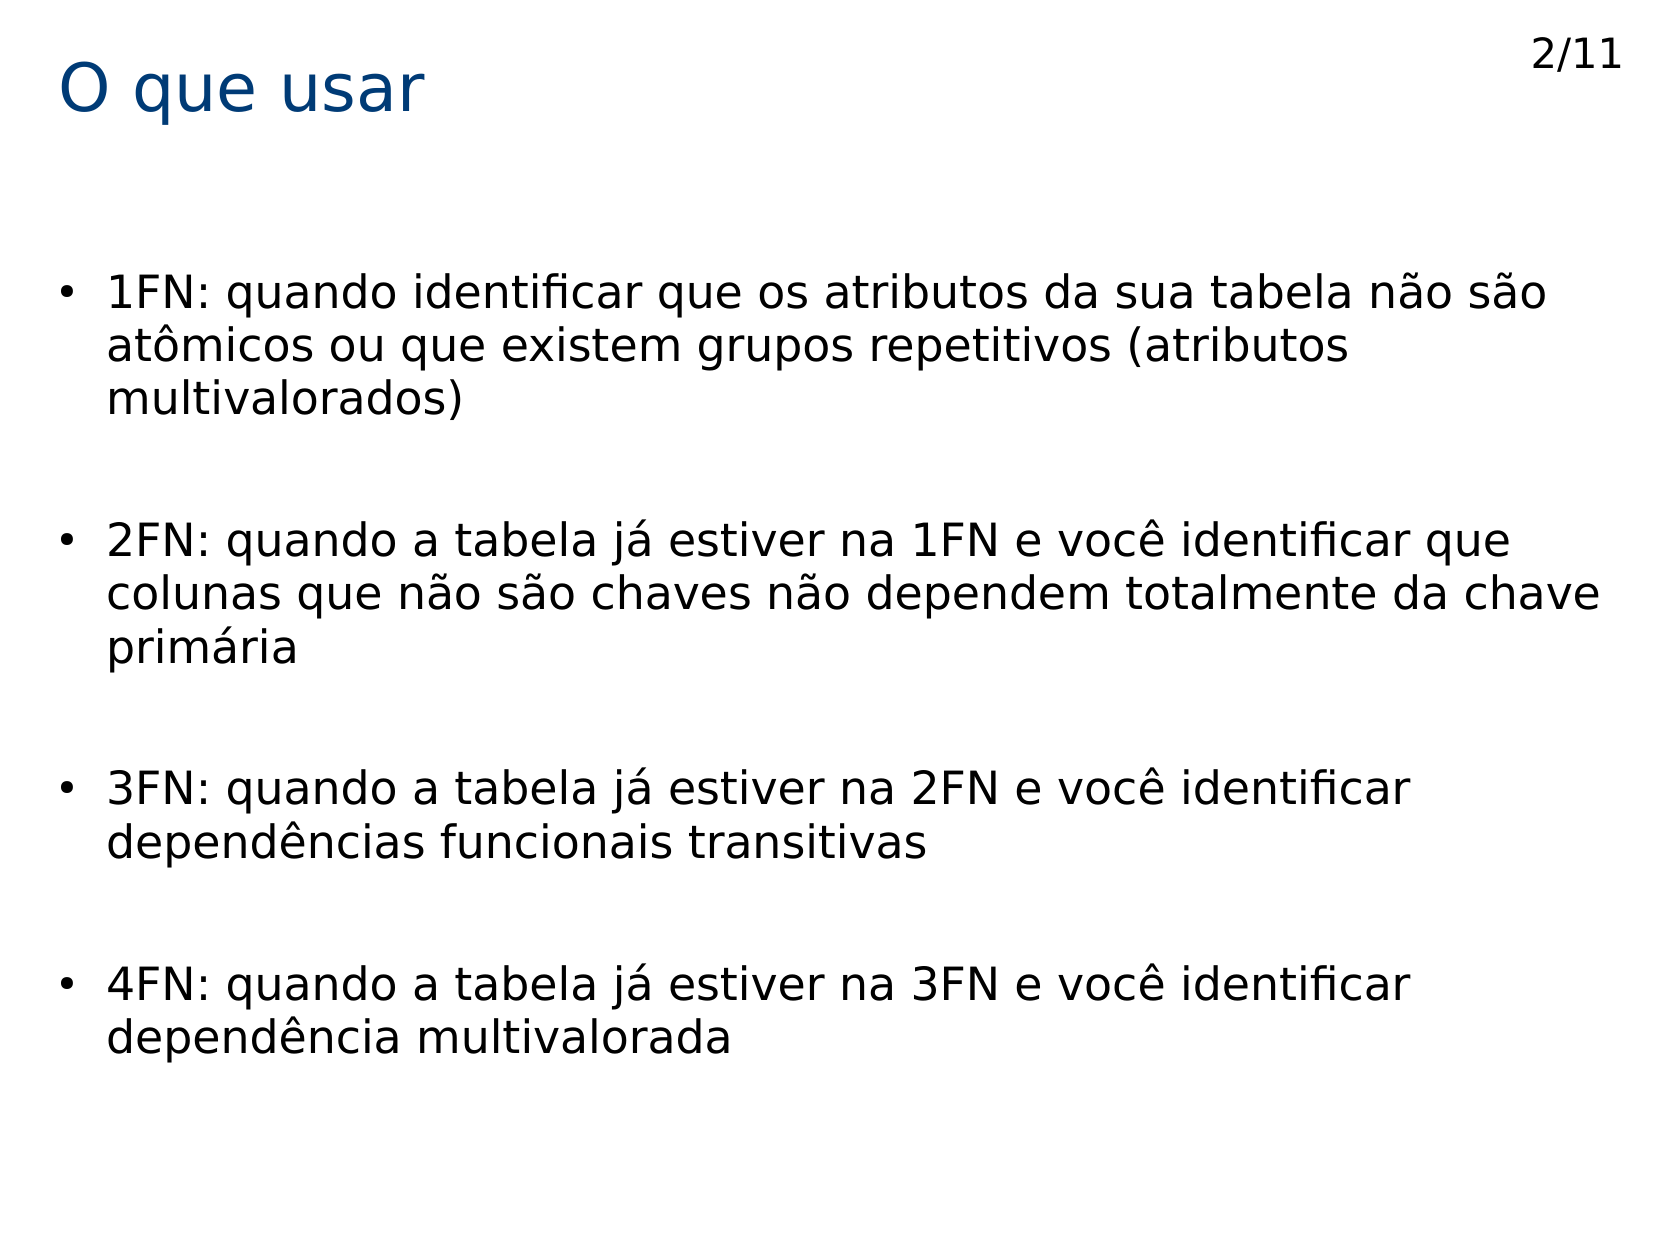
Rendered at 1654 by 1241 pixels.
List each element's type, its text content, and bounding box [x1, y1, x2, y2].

title O que usar [59, 29, 1506, 148]
list 1FN: quando identificar que os atributos da sua tabela não são atômicos ou que existem grupos repetitivos (atributos multivalorados) 2FN: quando a tabela já estiver na 1FN e você identificar que colunas que não são chaves não dependem totalmente da chave primária 3FN: quando a tabela já estiver na 2FN e você identificar dependências funcionais transitivas 4FN: quando a tabela já estiver na 3FN e você identificar dependência multivalorada [59, 265, 1625, 1211]
